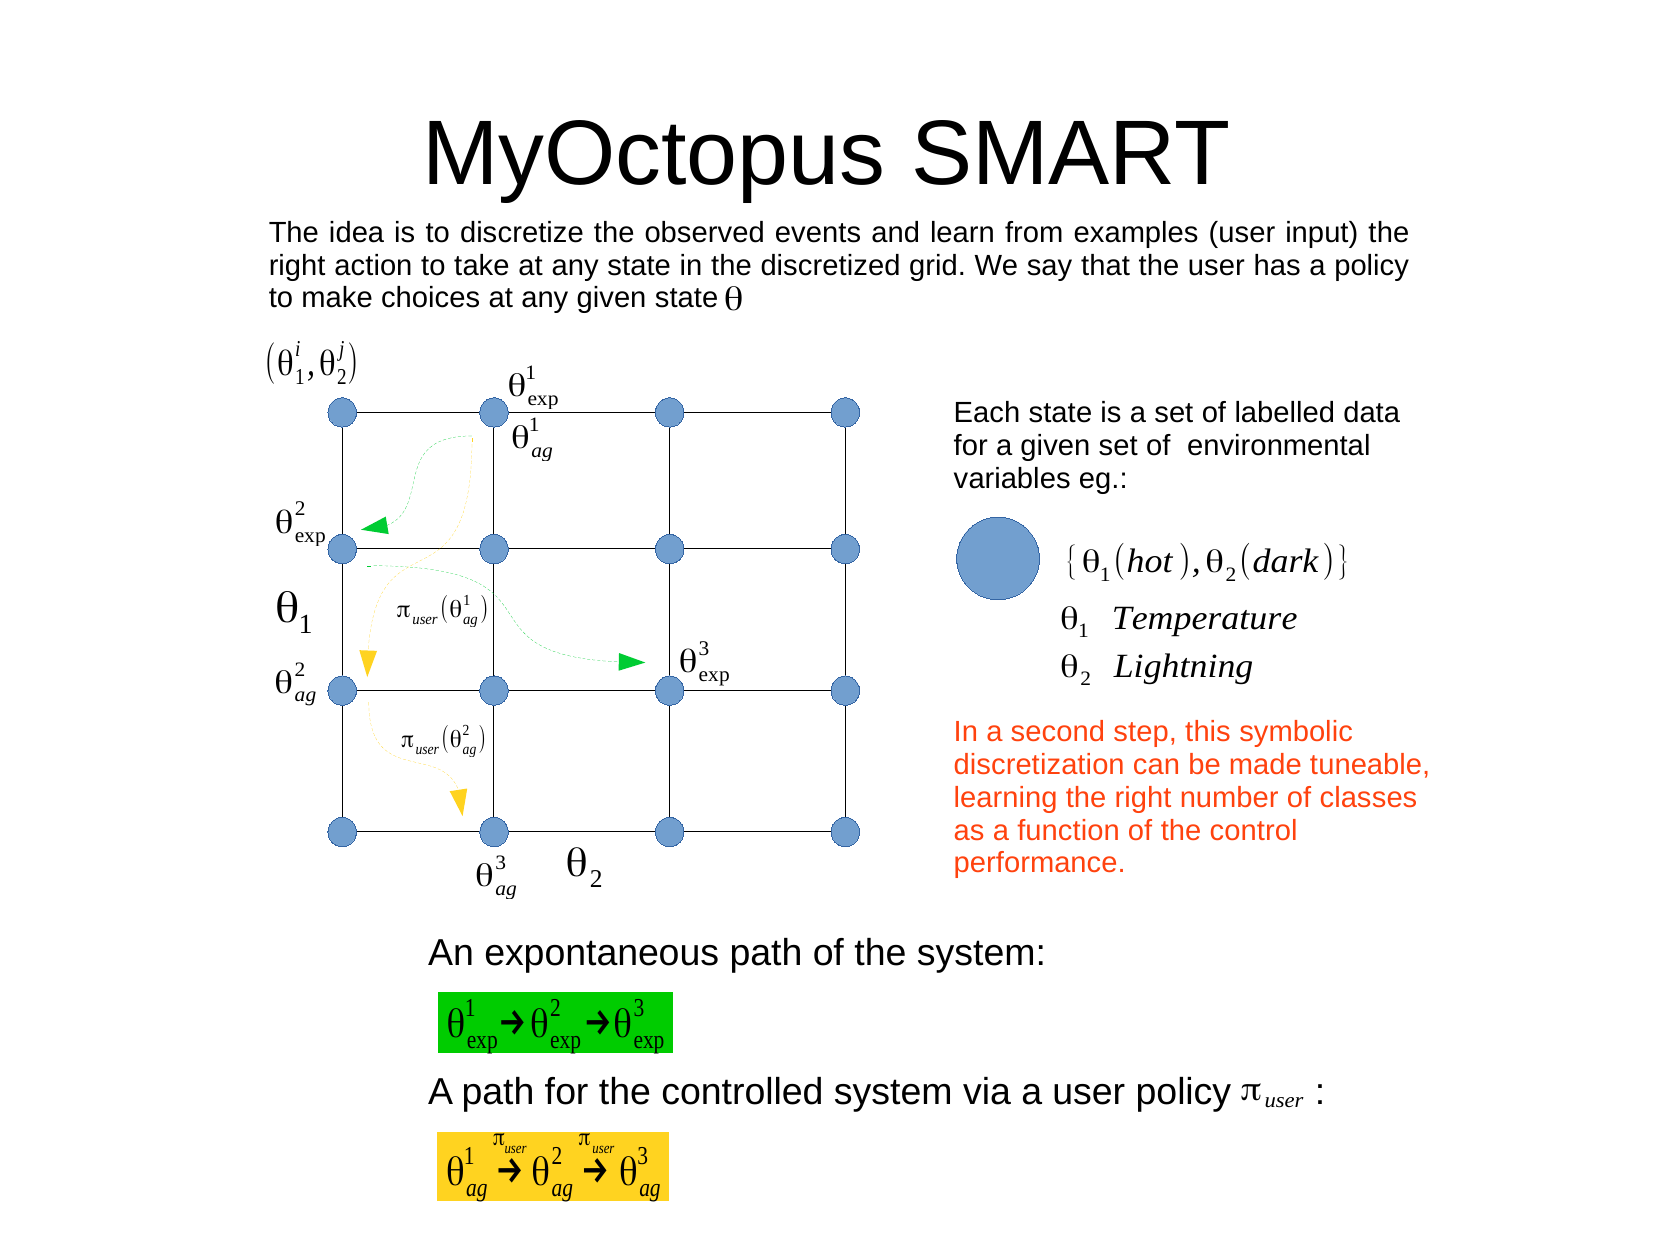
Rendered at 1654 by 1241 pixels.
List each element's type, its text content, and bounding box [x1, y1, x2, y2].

text_box [956, 517, 1040, 600]
chart [437, 992, 674, 1054]
chart [437, 1131, 670, 1202]
chart [669, 635, 738, 686]
chart [395, 720, 492, 757]
text_box [327, 817, 357, 847]
chart [390, 590, 494, 627]
chart [1231, 1080, 1314, 1113]
title MyOctopus SMART [82, 49, 1571, 257]
chart [501, 412, 562, 461]
text_box [831, 534, 860, 564]
text_box [479, 675, 509, 706]
chart [714, 283, 753, 312]
chart [257, 334, 366, 389]
chart [265, 496, 334, 546]
chart [263, 587, 325, 639]
chart [498, 360, 567, 409]
text_box [655, 397, 684, 428]
text_box [655, 675, 684, 706]
text_box [655, 817, 684, 847]
chart [1057, 540, 1361, 585]
text_box In a second step, this symbolic discretization can be made tuneable, learning the right number of classes as a function of the control performance. [938, 707, 1471, 887]
text_box [831, 675, 860, 706]
chart [555, 844, 612, 892]
text_box An expontaneous path of the system: [413, 923, 1241, 981]
text_box [479, 817, 509, 847]
text_box [327, 534, 357, 564]
text_box Each state is a set of labelled data for a given set of environmental variables eg.: [938, 388, 1424, 502]
chart [1051, 647, 1264, 691]
text_box A path for the controlled system via a user policy : [413, 1062, 1394, 1120]
text_box [831, 817, 860, 847]
chart [466, 850, 526, 899]
text_box [327, 397, 357, 428]
text_box [479, 534, 509, 564]
text_box [327, 675, 357, 706]
text_box [479, 397, 509, 428]
text_box [831, 397, 860, 428]
text_box The idea is to discretize the observed events and learn from examples (user input) the right action to take at any state in the discretized grid. We say that the user has a policy to make choices at any given state [253, 208, 1436, 322]
text_box [655, 534, 684, 564]
chart [265, 656, 325, 706]
chart [1051, 599, 1302, 644]
